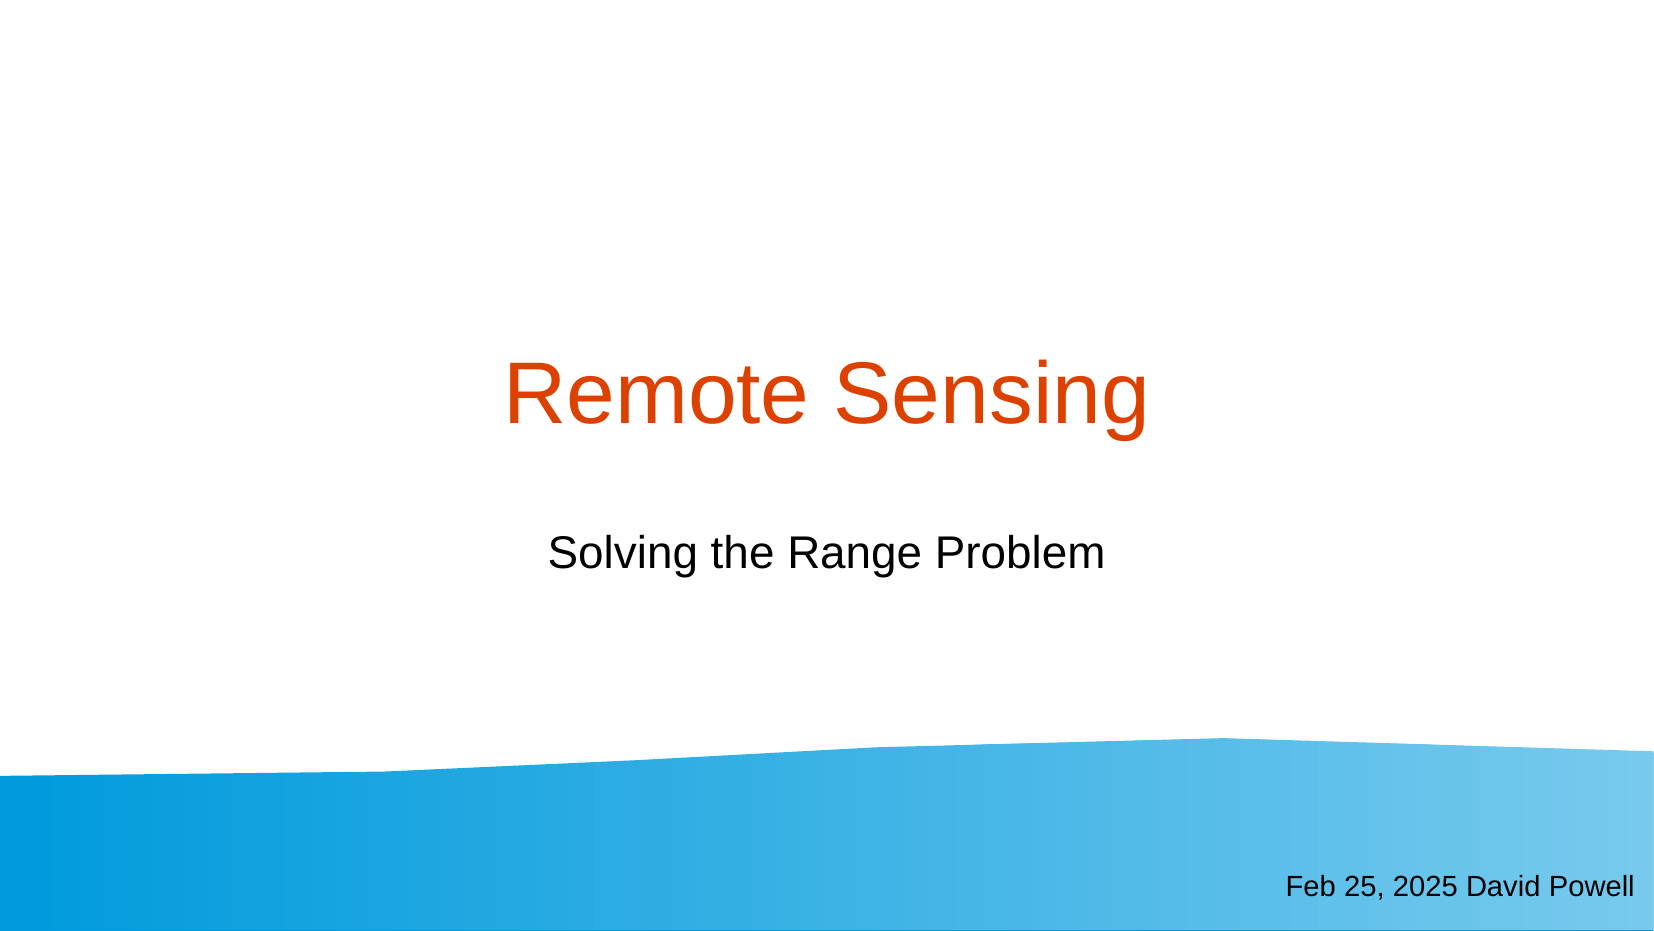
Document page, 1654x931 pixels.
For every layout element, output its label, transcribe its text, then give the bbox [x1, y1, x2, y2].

text_box Feb 25, 2025 David Powell [1162, 862, 1651, 931]
title Remote Sensing [475, 265, 1178, 520]
text_box Solving the Range Problem [489, 519, 1164, 638]
